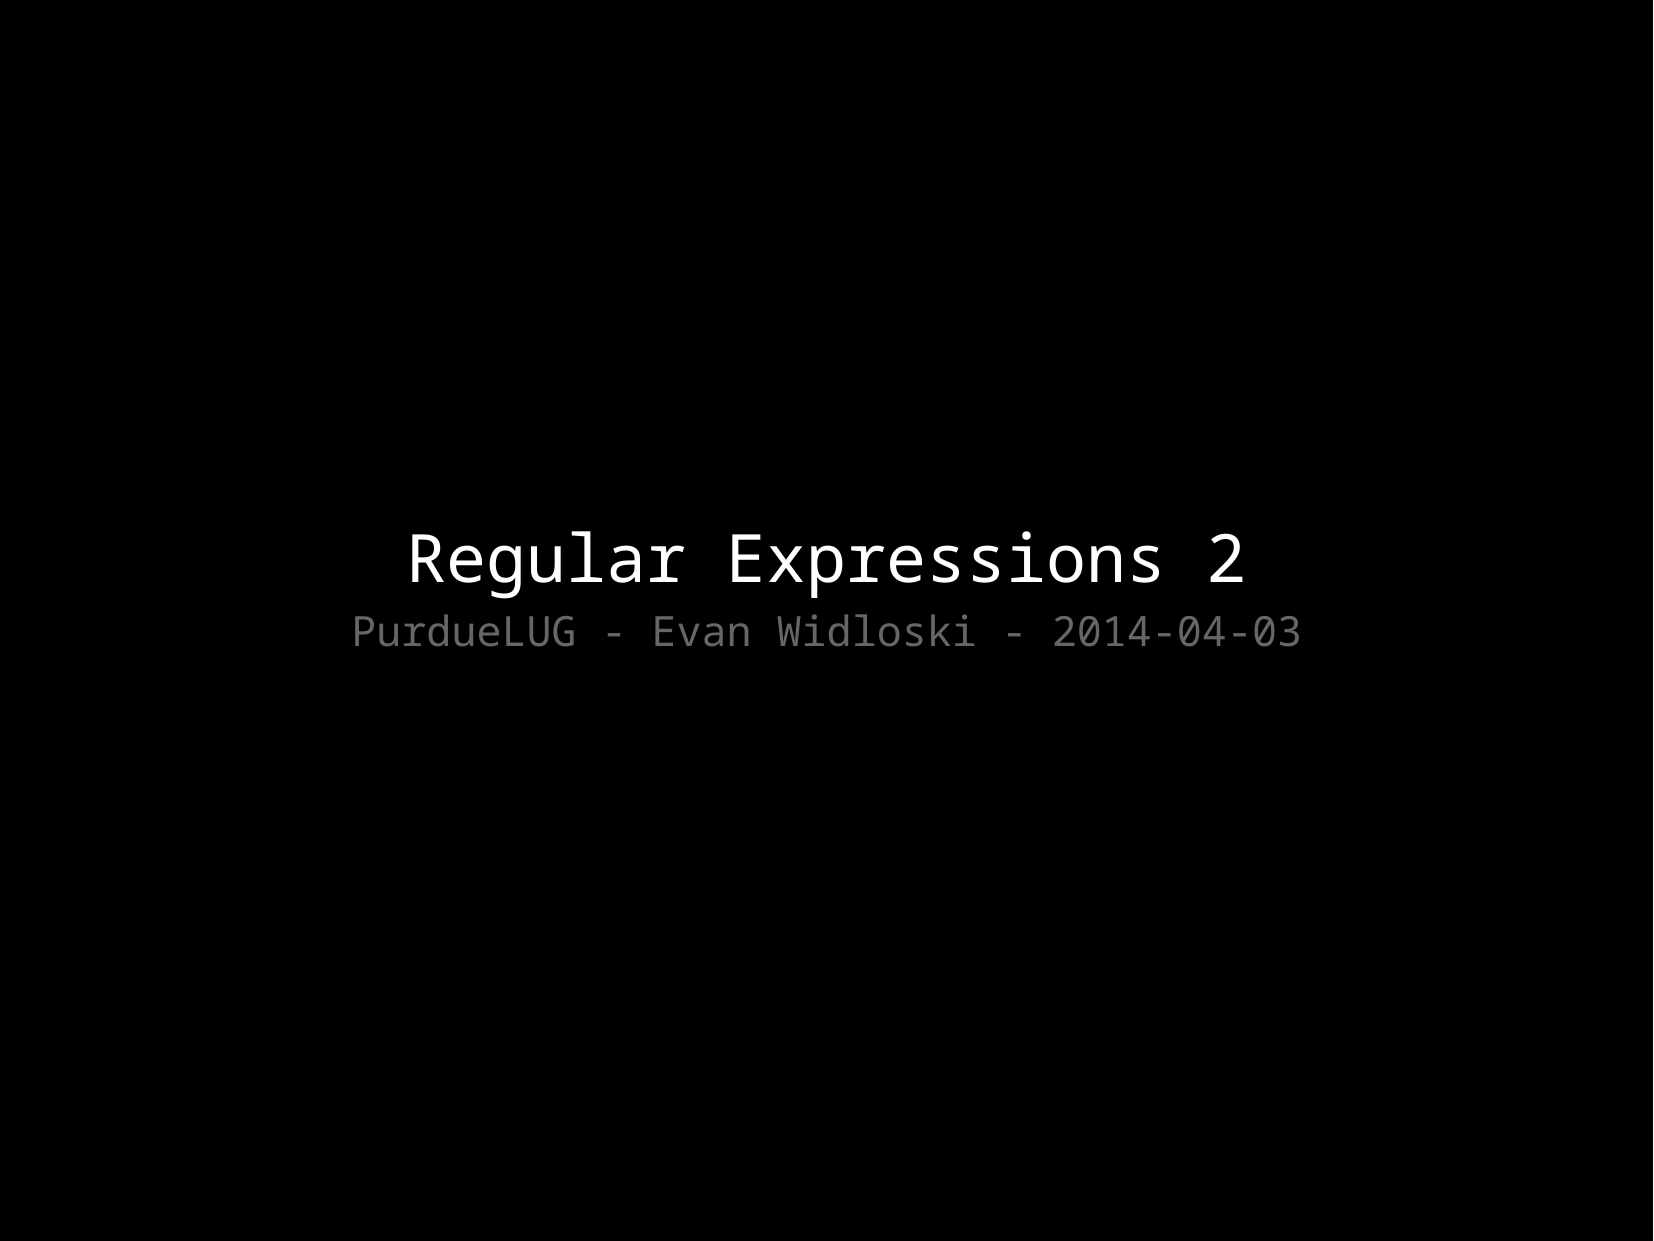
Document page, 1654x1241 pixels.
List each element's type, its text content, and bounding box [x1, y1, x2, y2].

subtitle Regular Expressions 2 PurdueLUG - Evan Widloski - 2014-04-03 [82, 225, 1571, 945]
